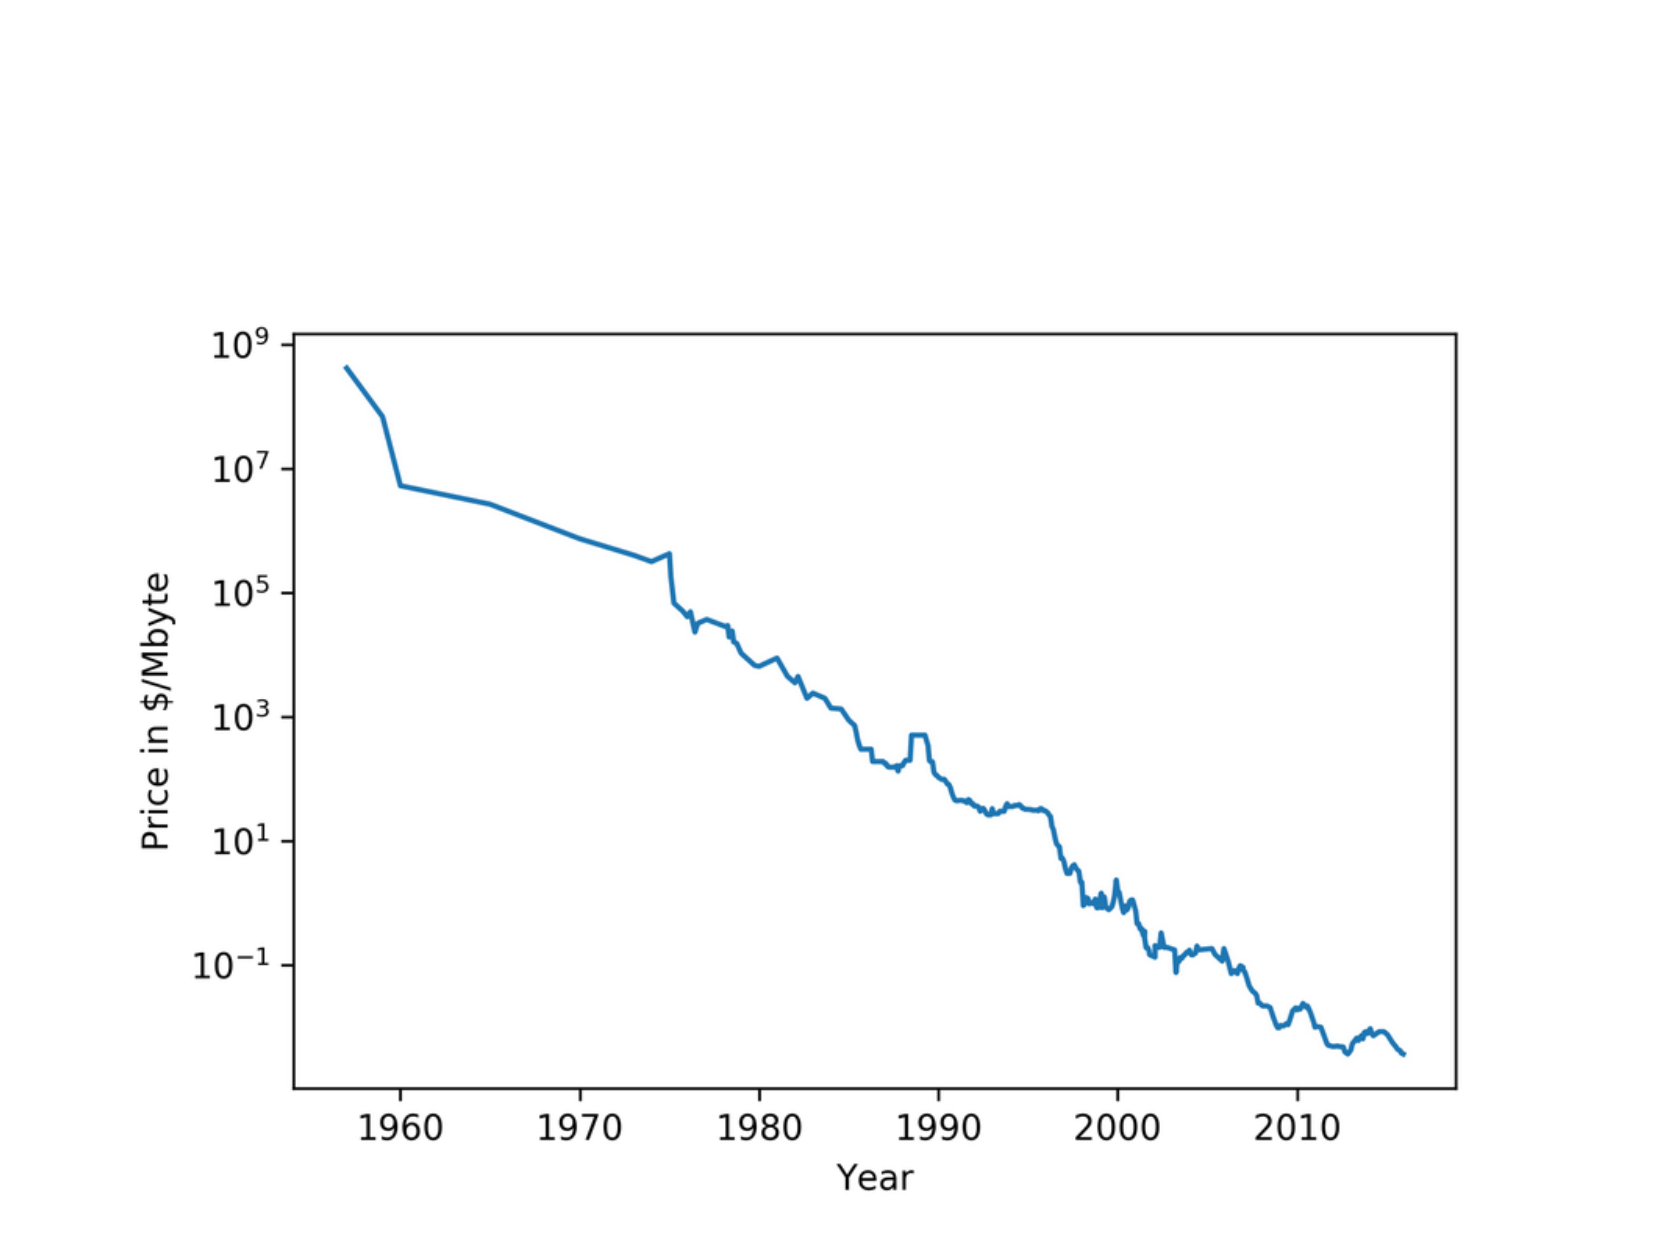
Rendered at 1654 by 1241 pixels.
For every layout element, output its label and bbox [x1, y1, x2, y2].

picture [110, 290, 1486, 1203]
